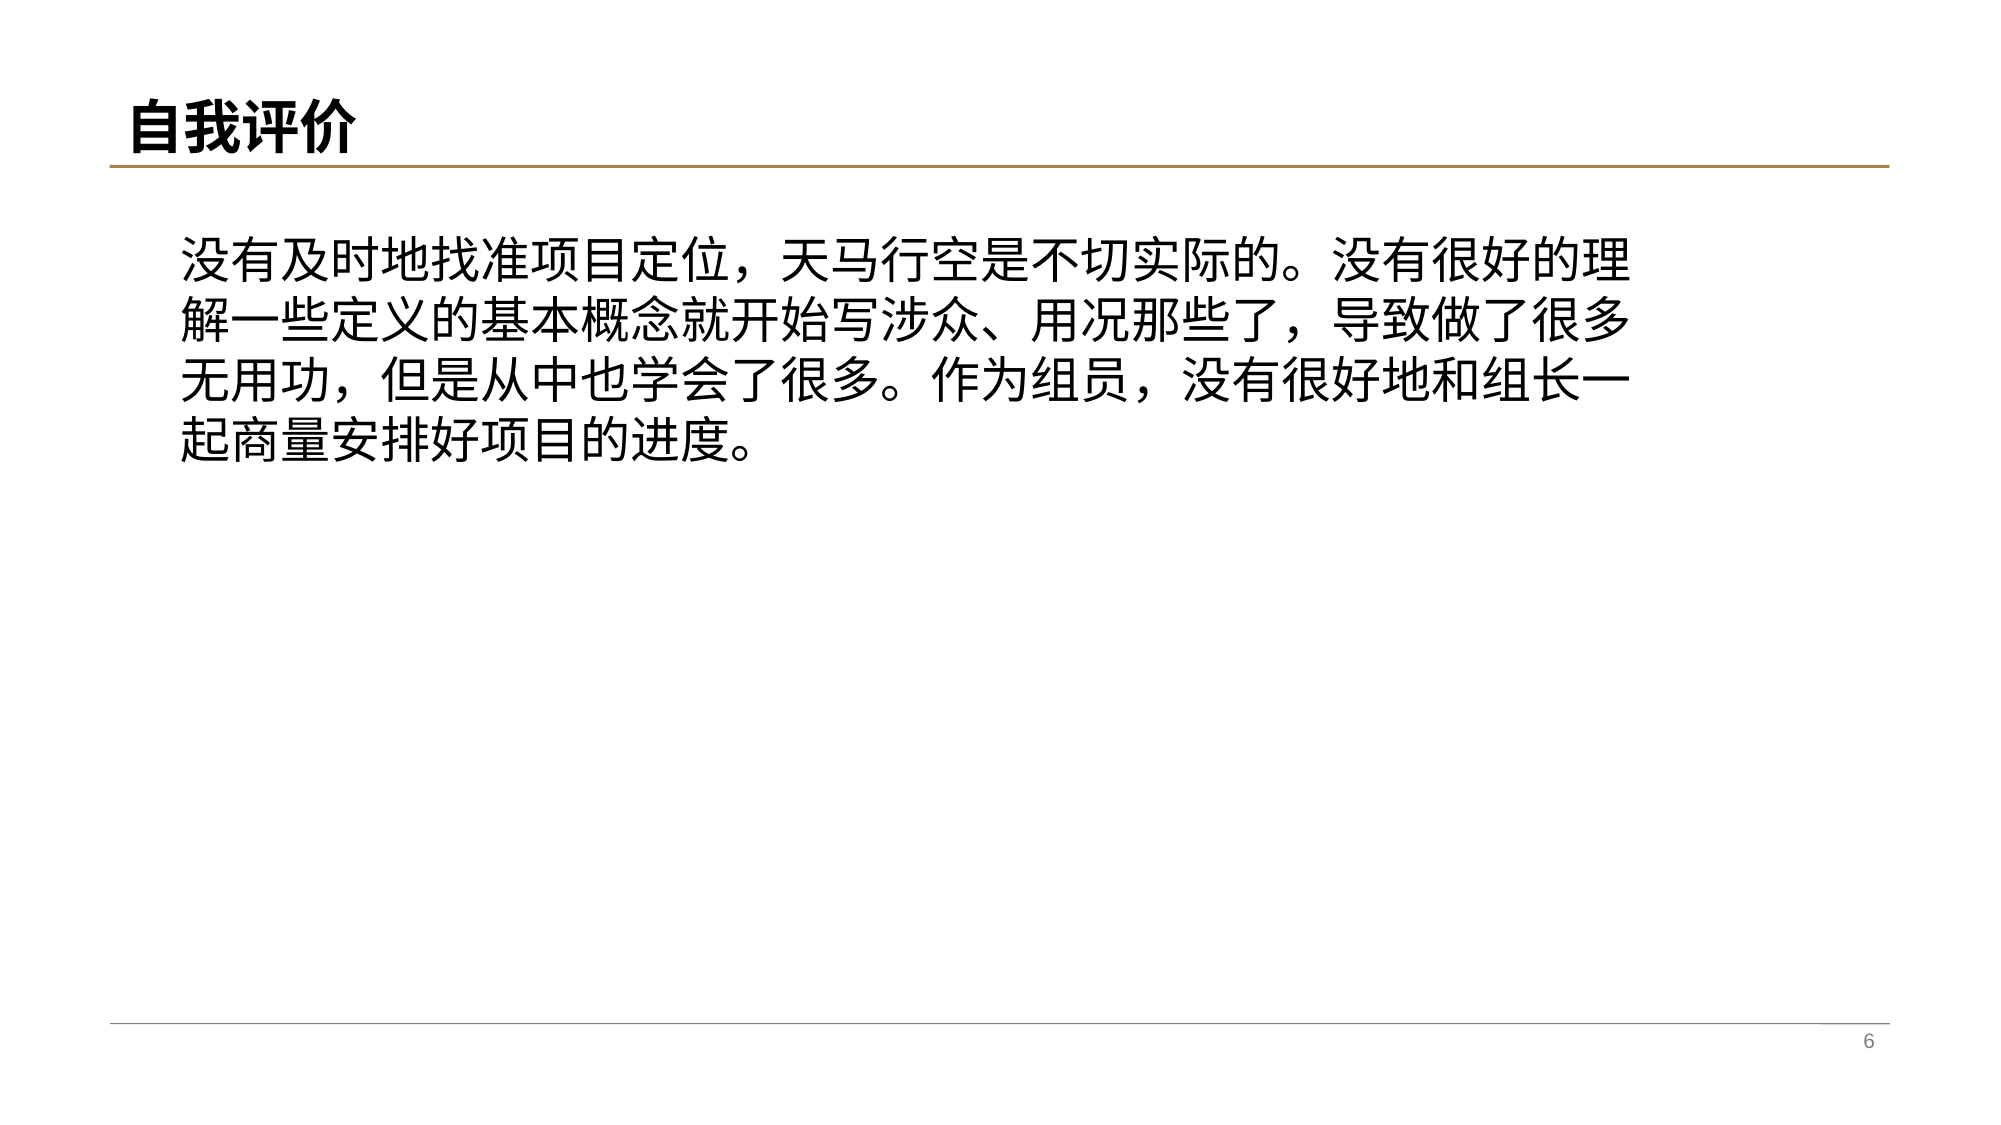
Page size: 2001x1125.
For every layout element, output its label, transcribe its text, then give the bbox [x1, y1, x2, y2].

text_box 没有及时地找准项目定位，天马行空是不切实际的。没有很好的理解一些定义的基本概念就开始写涉众、用况那些了，导致做了很多无用功，但是从中也学会了很多。作为组员，没有很好地和组长一起商量安排好项目的进度。 [165, 221, 1678, 477]
slide_number <编号> [1412, 1023, 1890, 1058]
title 自我评价 [109, 0, 1890, 169]
